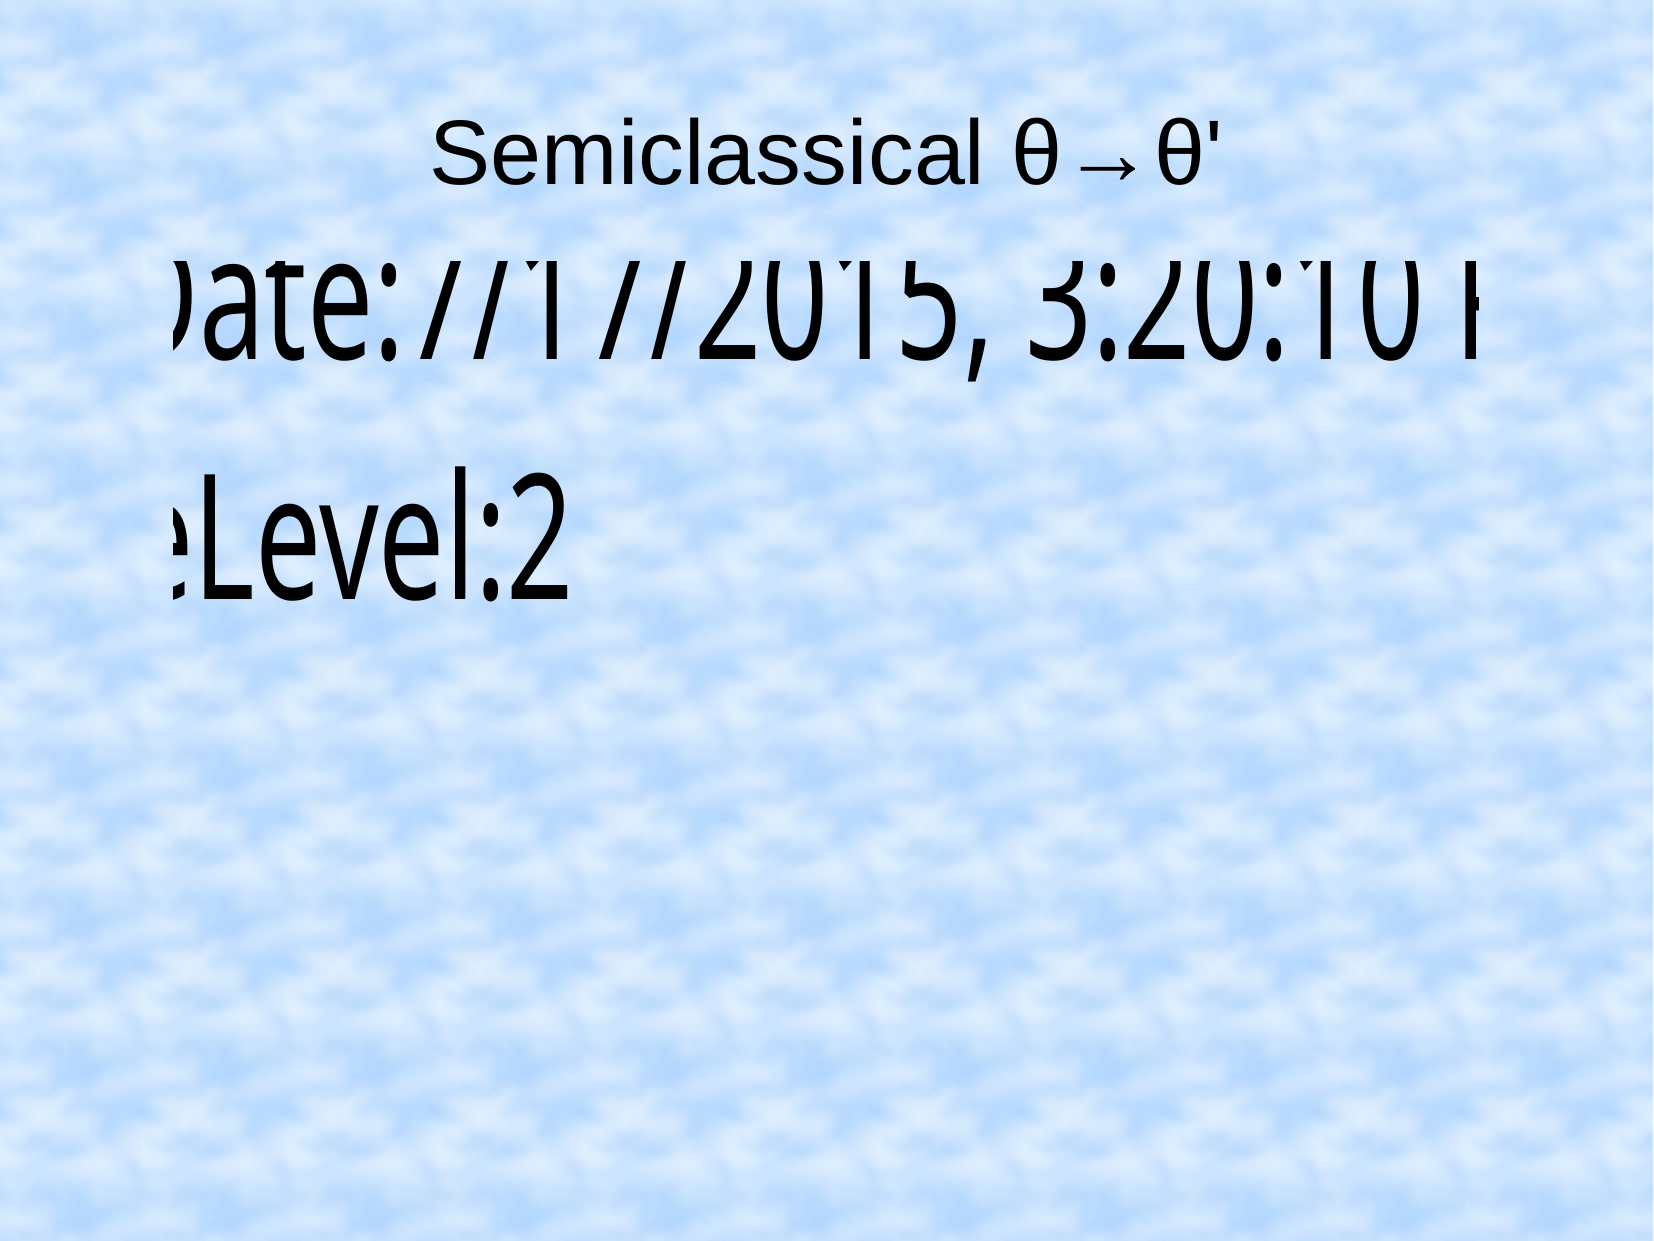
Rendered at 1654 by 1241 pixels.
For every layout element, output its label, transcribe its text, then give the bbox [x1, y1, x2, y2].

picture [0, 0, 1654, 1241]
title Semiclassical θ→θ' [82, 49, 1571, 257]
